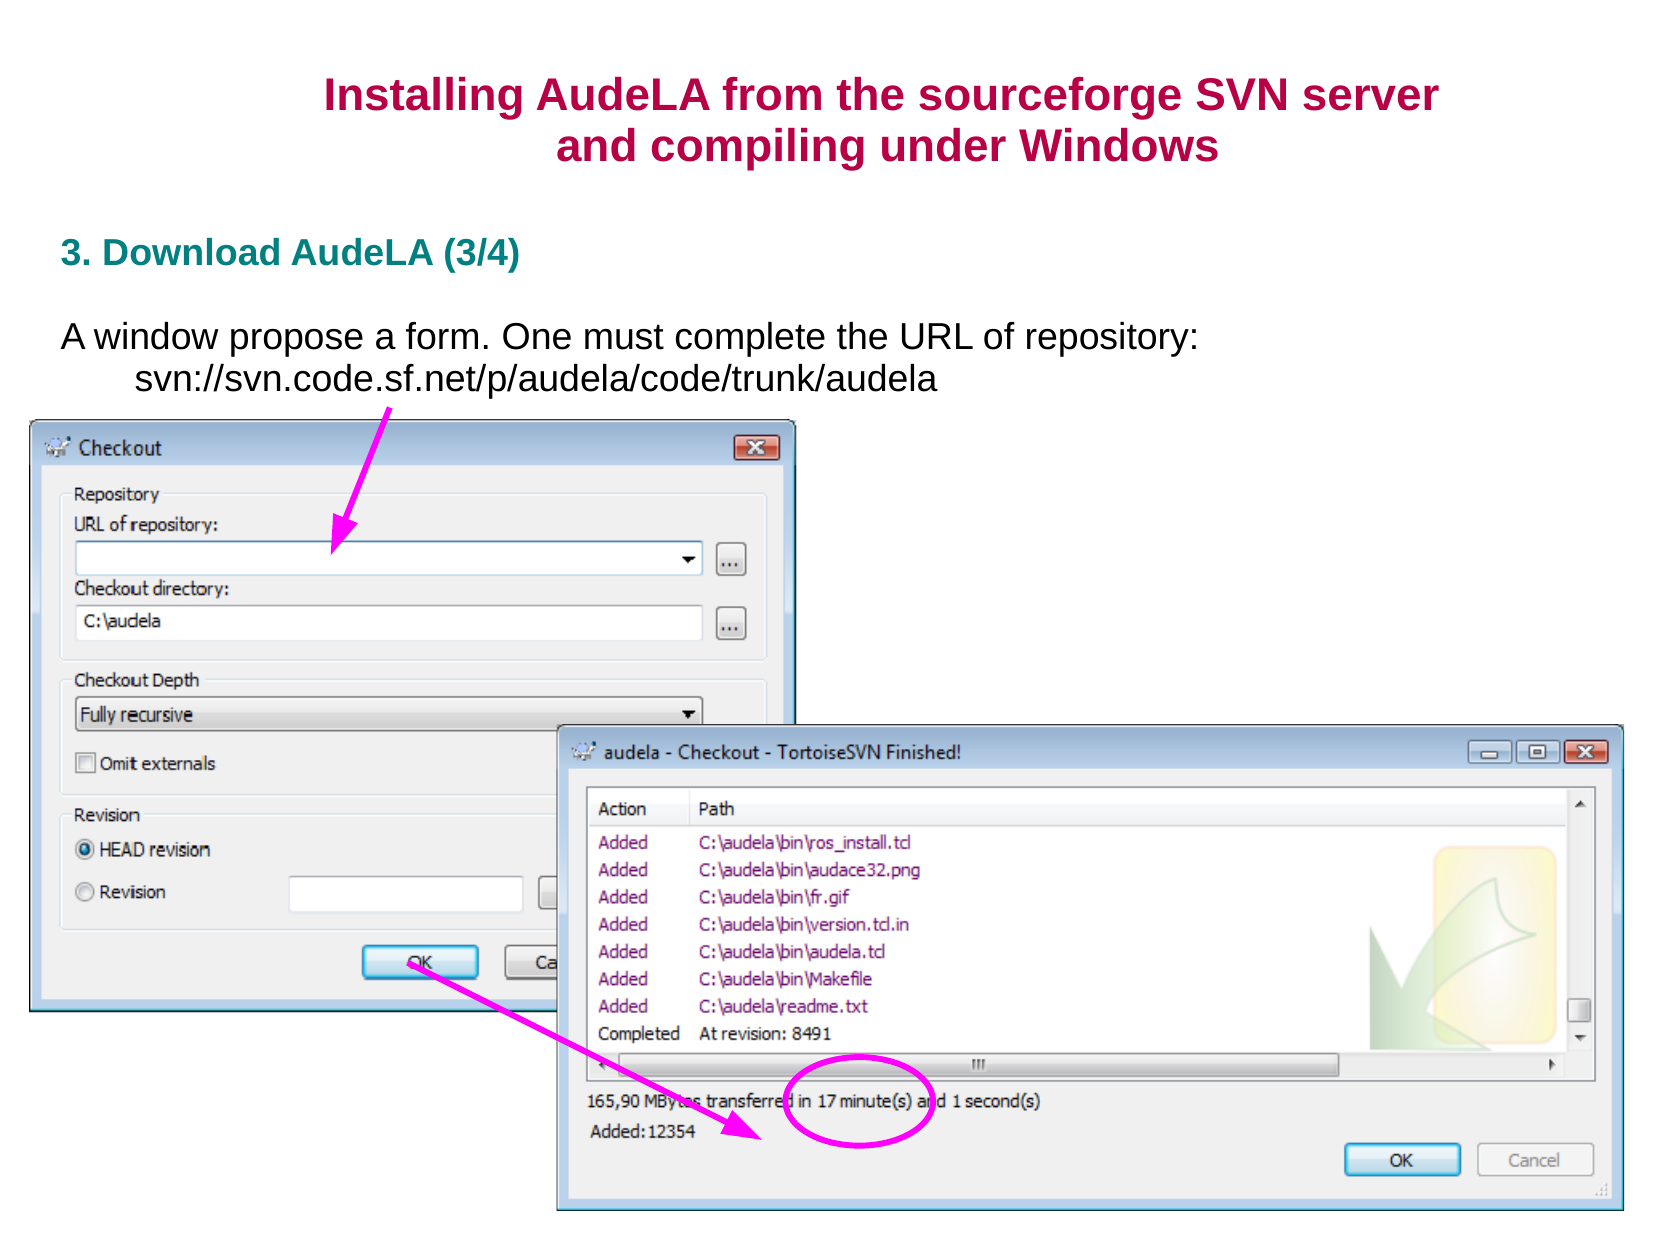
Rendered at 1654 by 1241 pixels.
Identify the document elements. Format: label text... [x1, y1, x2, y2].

text_box 3. Download AudeLA (3/4) A window propose a form. One must complete the URL of repository: svn://svn.code.sf.net/p/audela/code/trunk/audela [45, 224, 1213, 451]
text_box Installing AudeLA from the sourceforge SVN server and compiling under Windows [308, 61, 1468, 181]
picture [29, 419, 1625, 1211]
